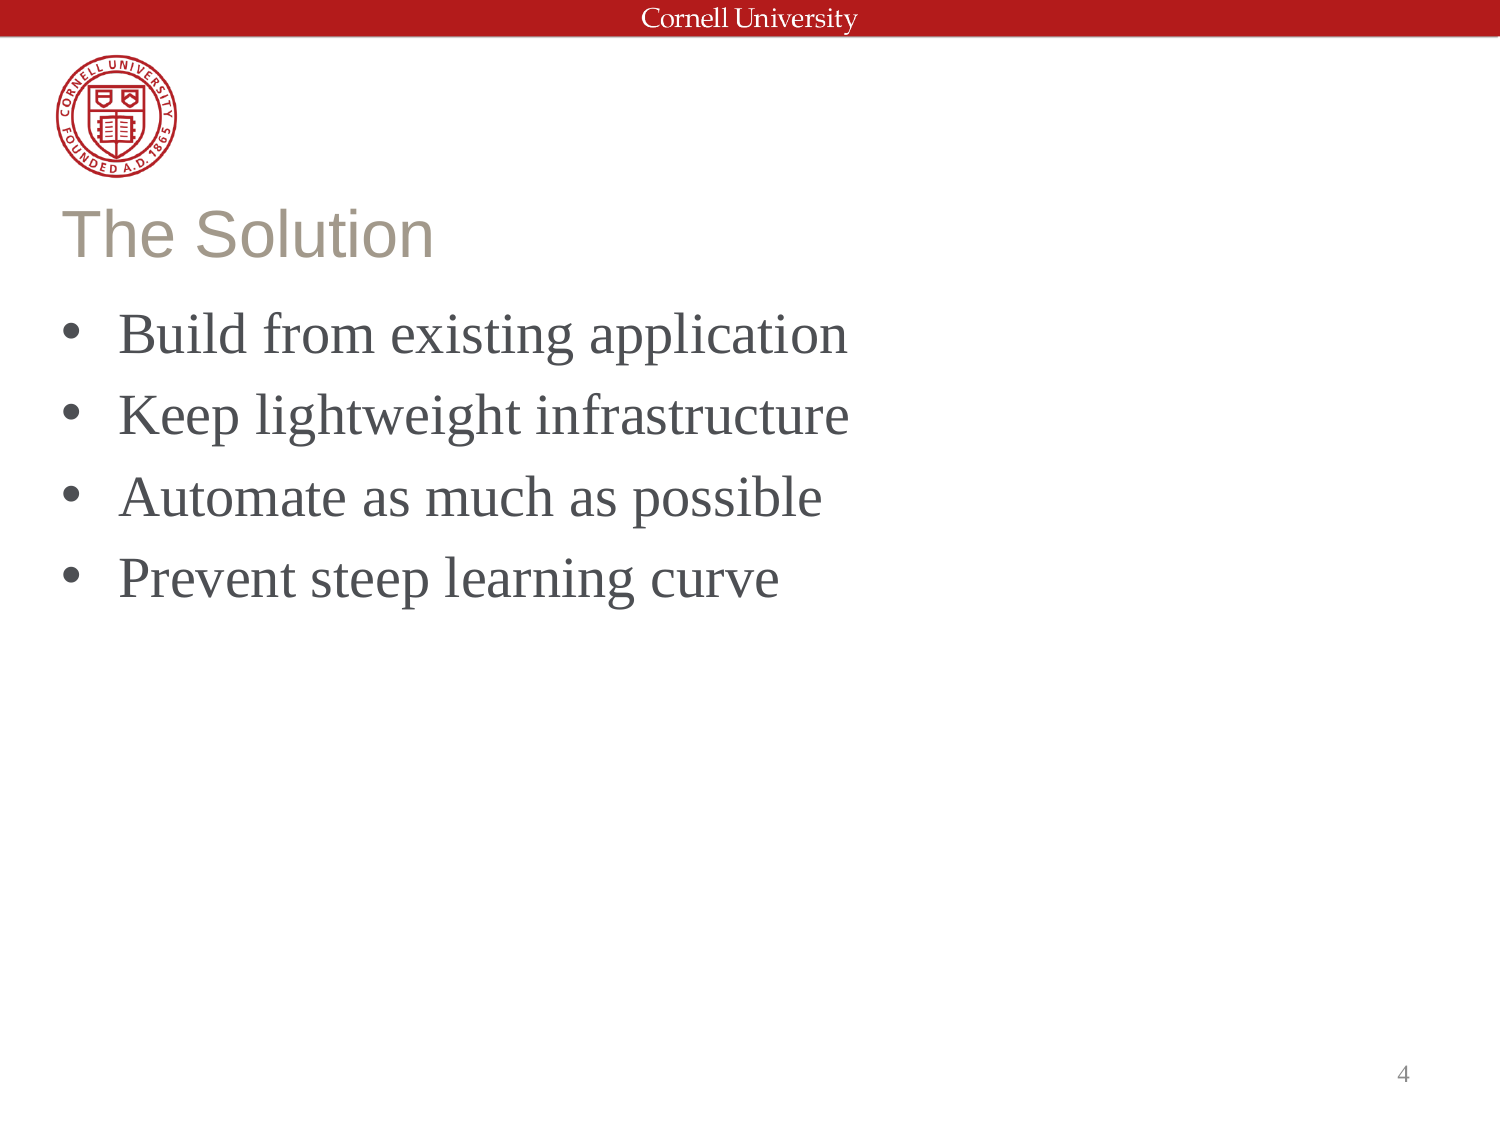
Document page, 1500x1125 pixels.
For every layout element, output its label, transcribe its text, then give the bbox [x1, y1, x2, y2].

title The Solution [46, 174, 1471, 288]
slide_number <number> [1074, 1042, 1425, 1103]
picture [635, 0, 860, 60]
picture [50, 50, 195, 174]
list Build from existing application Keep lightweight infrastructure Automate as much as possible Prevent steep learning curve [46, 288, 1471, 944]
